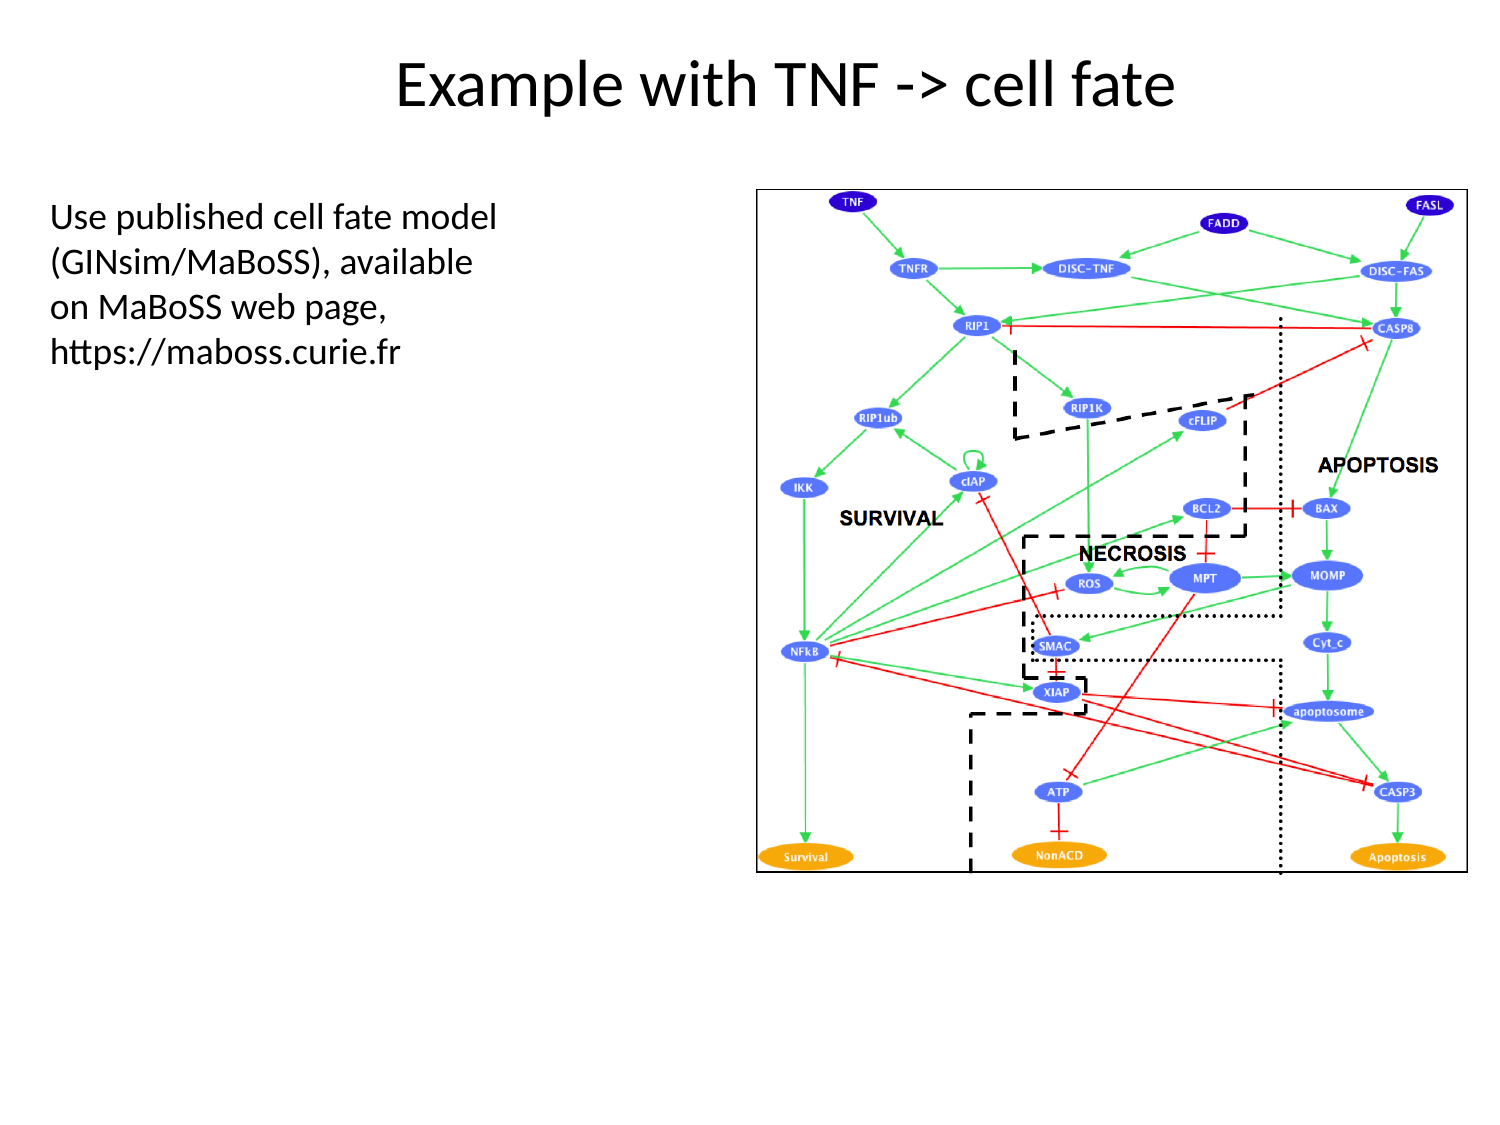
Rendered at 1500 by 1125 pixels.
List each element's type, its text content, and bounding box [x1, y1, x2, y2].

text_box Example with TNF -> cell fate [355, 49, 1218, 131]
text_box Use published cell fate model (GINsim/MaBoSS), available on MaBoSS web page, https://maboss.curie.fr [34, 184, 528, 380]
picture [752, 184, 1472, 876]
